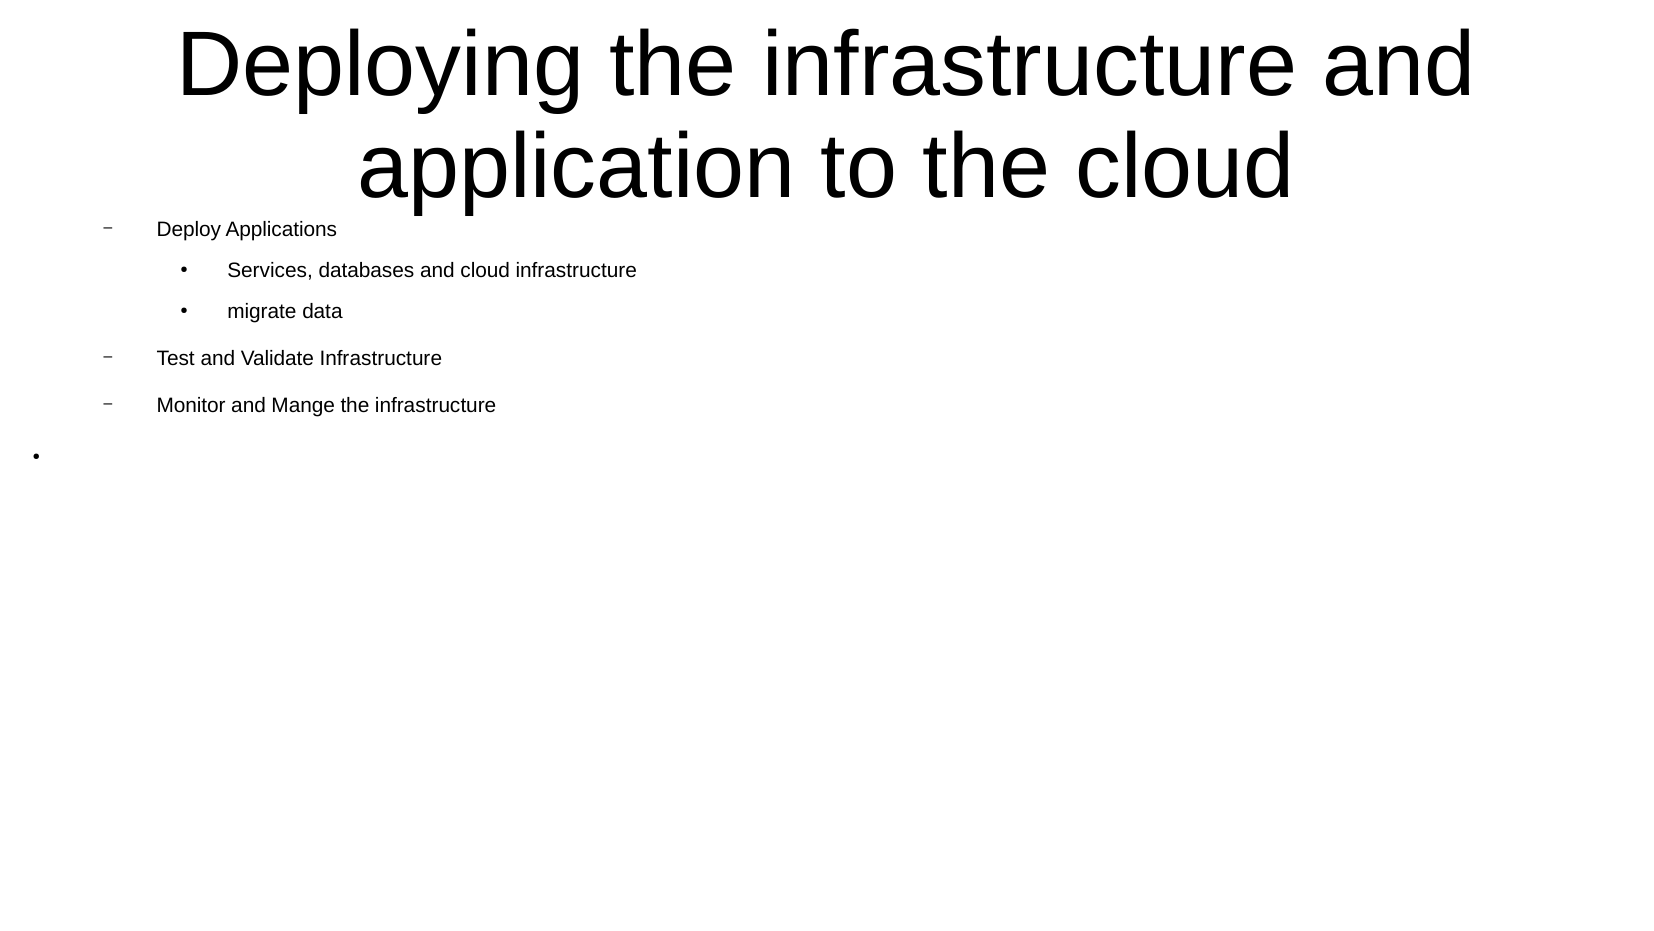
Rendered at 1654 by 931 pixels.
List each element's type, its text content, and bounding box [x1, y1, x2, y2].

title Deploying the infrastructure and application to the cloud [82, 12, 1571, 217]
list Deploy Applications Services, databases and cloud infrastructure migrate data Test and Validate Infrastructure Monitor and Mange the infrastructure [15, 217, 1571, 901]
